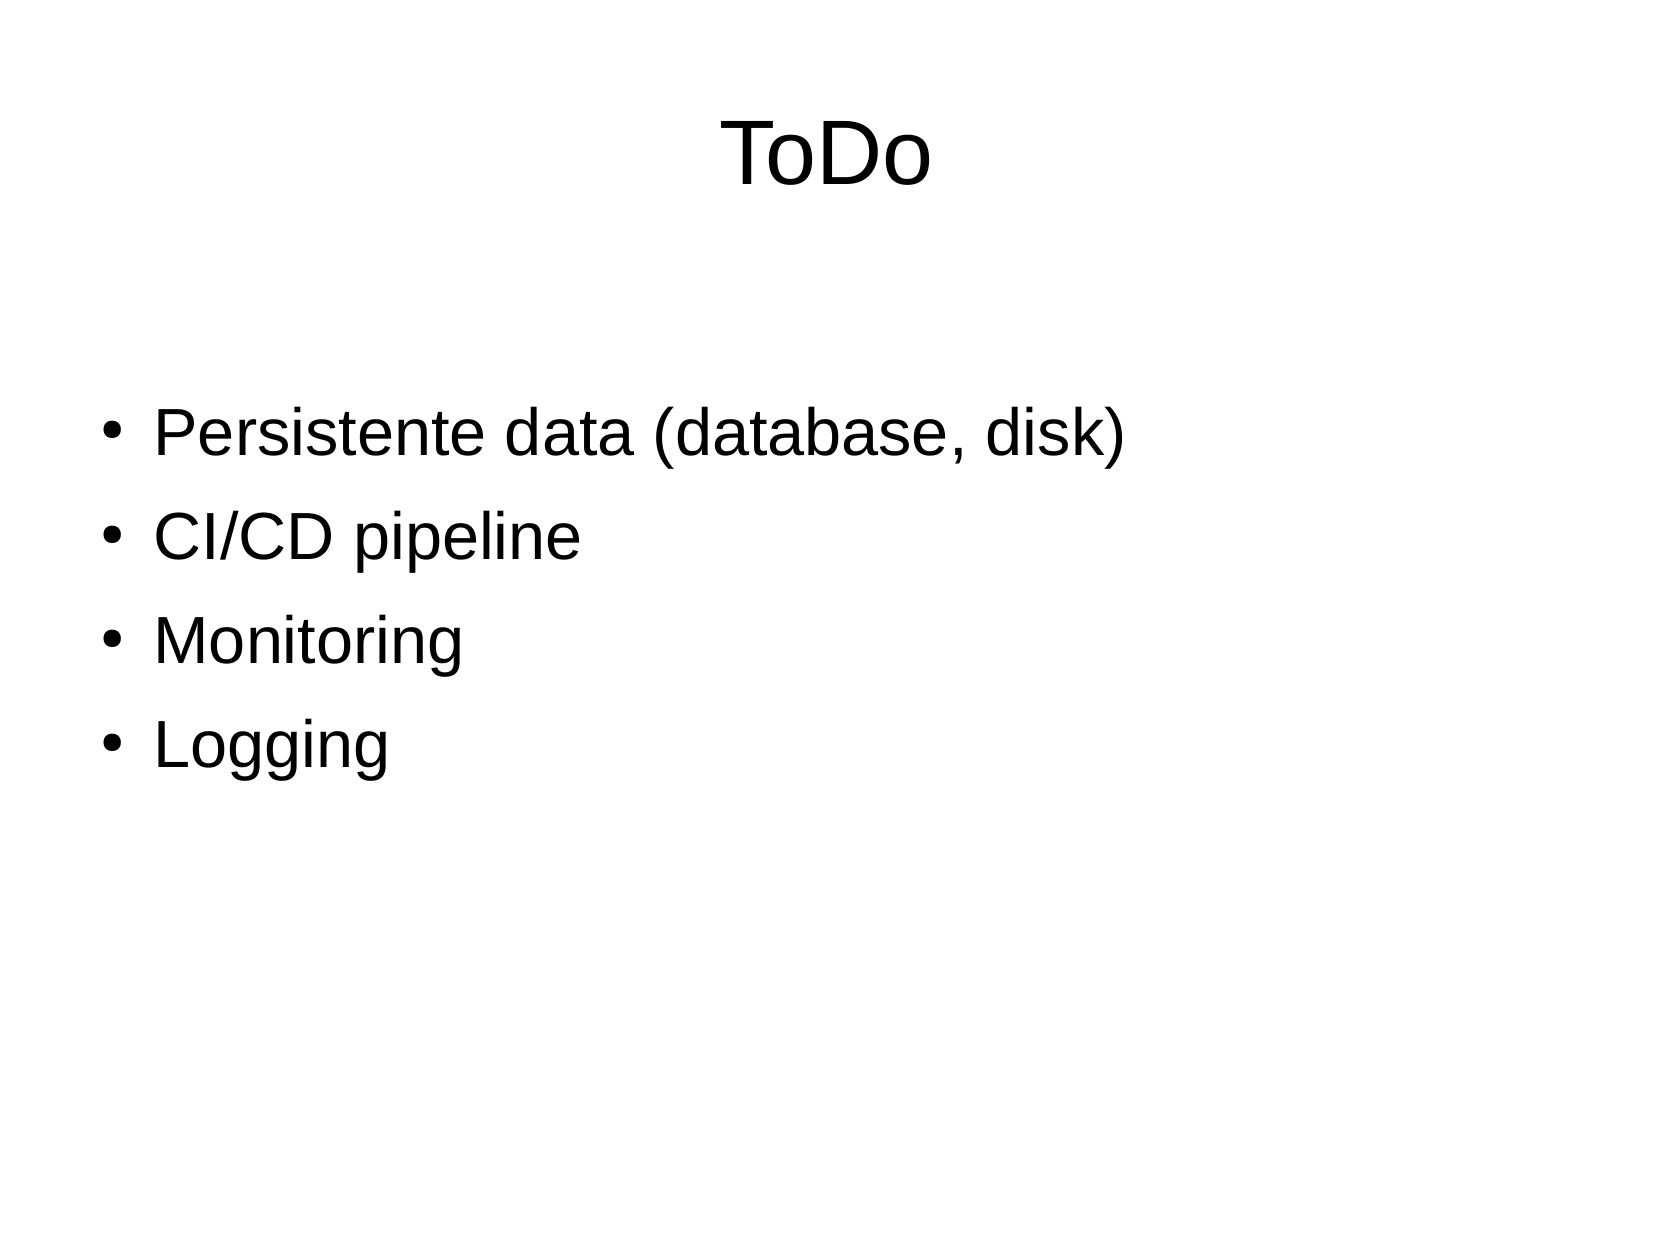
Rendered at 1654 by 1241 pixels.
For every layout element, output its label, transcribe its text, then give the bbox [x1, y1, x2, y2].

list Persistente data (database, disk) CI/CD pipeline Monitoring Logging [82, 290, 1571, 1010]
title ToDo [82, 49, 1571, 257]
